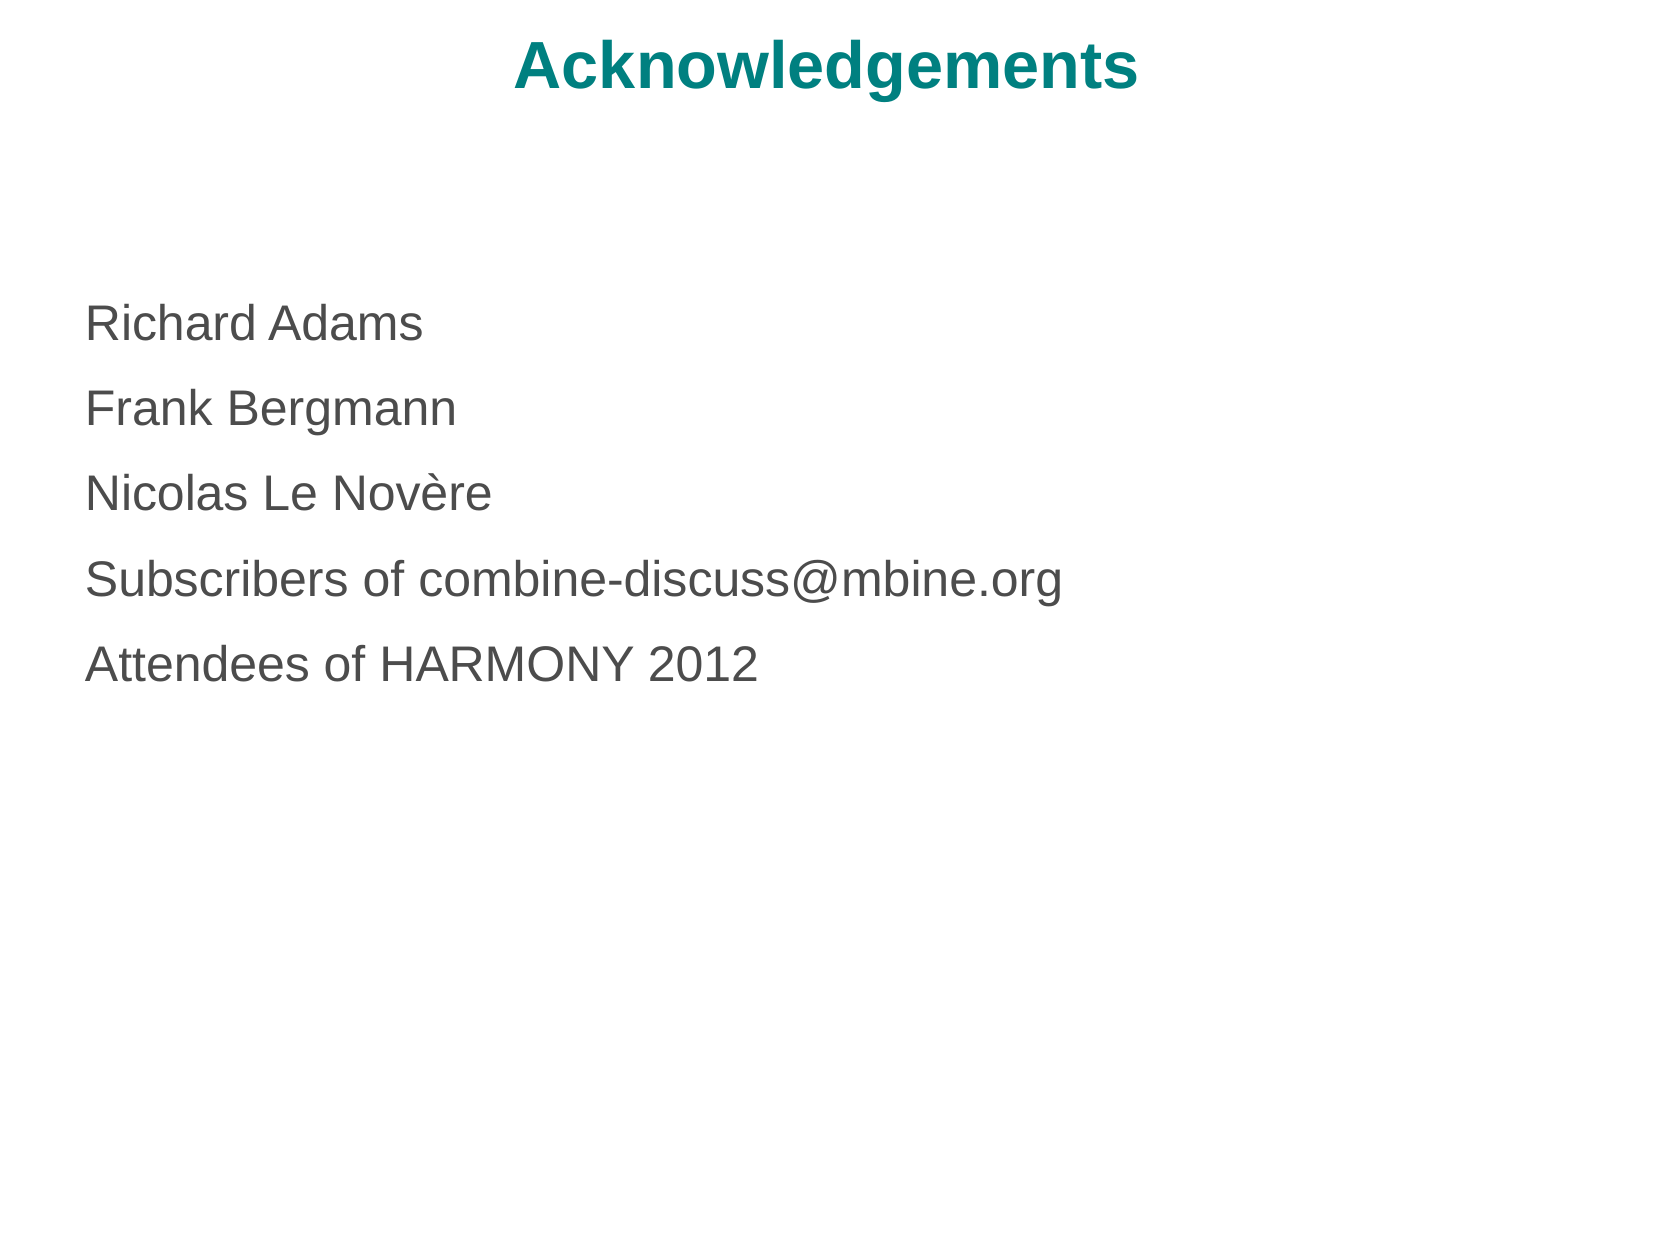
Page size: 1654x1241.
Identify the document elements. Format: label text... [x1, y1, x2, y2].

list Richard Adams Frank Bergmann Nicolas Le Novère Subscribers of combine-discuss@mbine.org Attendees of HARMONY 2012 [85, 294, 1341, 1015]
title Acknowledgements [82, 2, 1571, 129]
